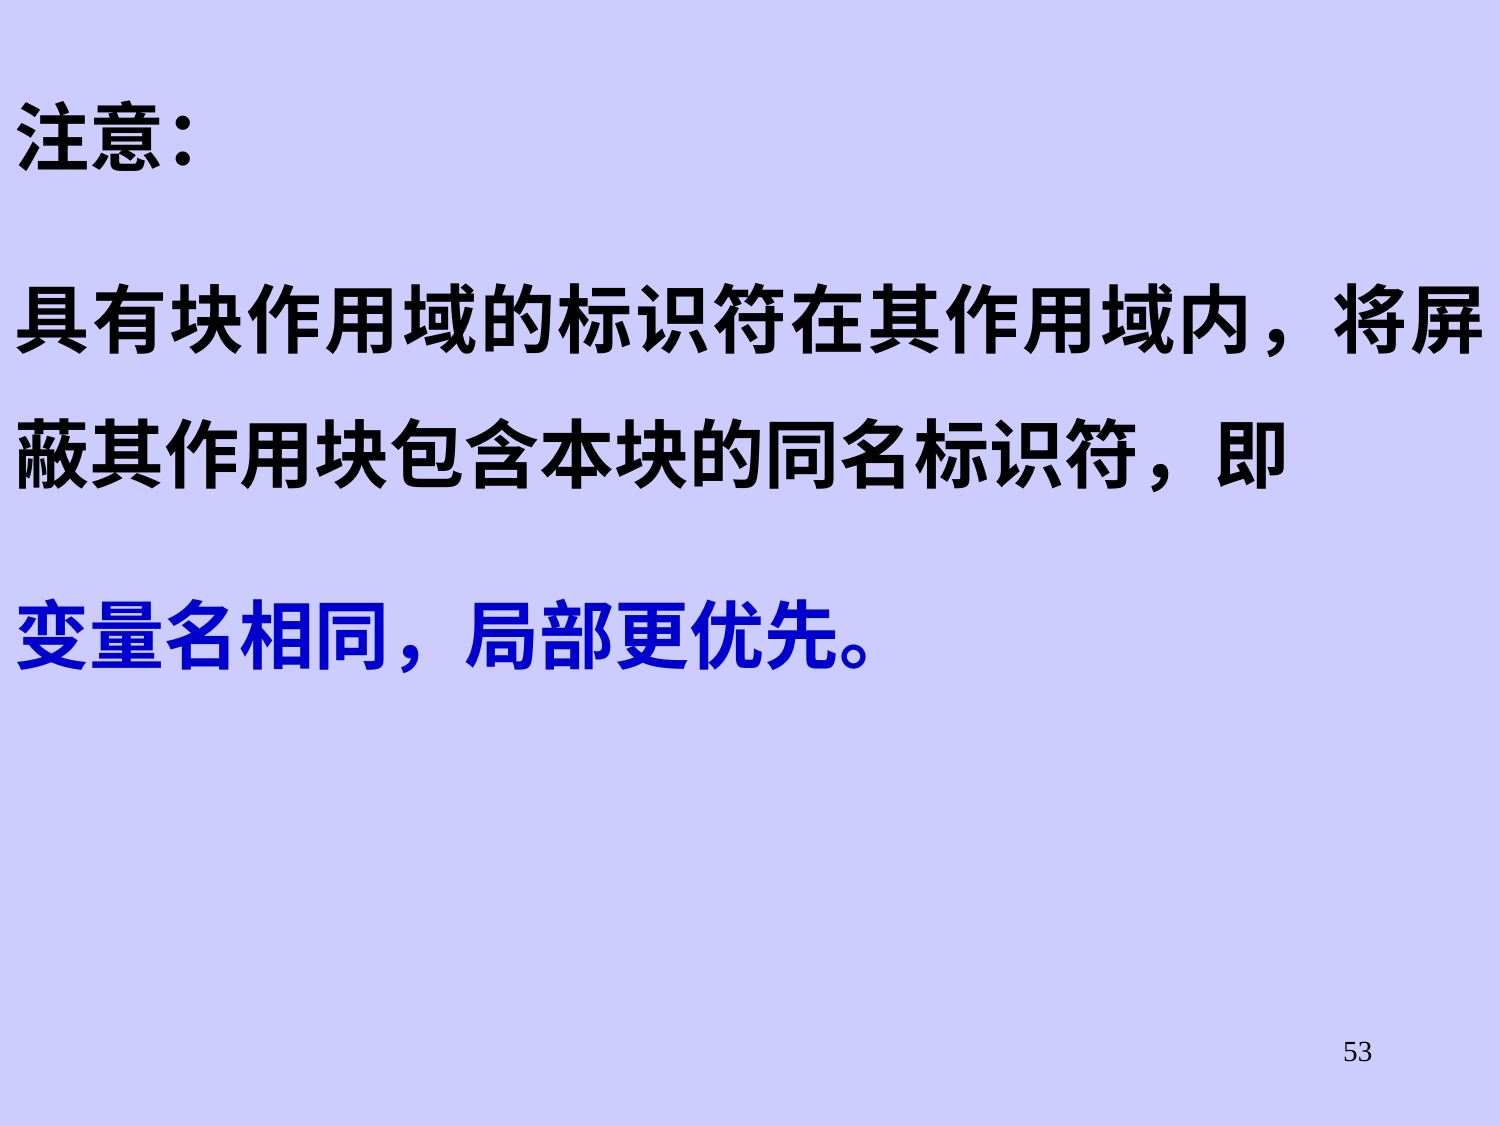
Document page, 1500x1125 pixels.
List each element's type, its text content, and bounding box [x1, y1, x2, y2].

text_box 注意： 具有块作用域的标识符在其作用域内，将屏蔽其作用块包含本块的同名标识符，即 变量名相同，局部更优先。 [0, 37, 1500, 869]
text_box <编号> [1074, 1025, 1388, 1101]
